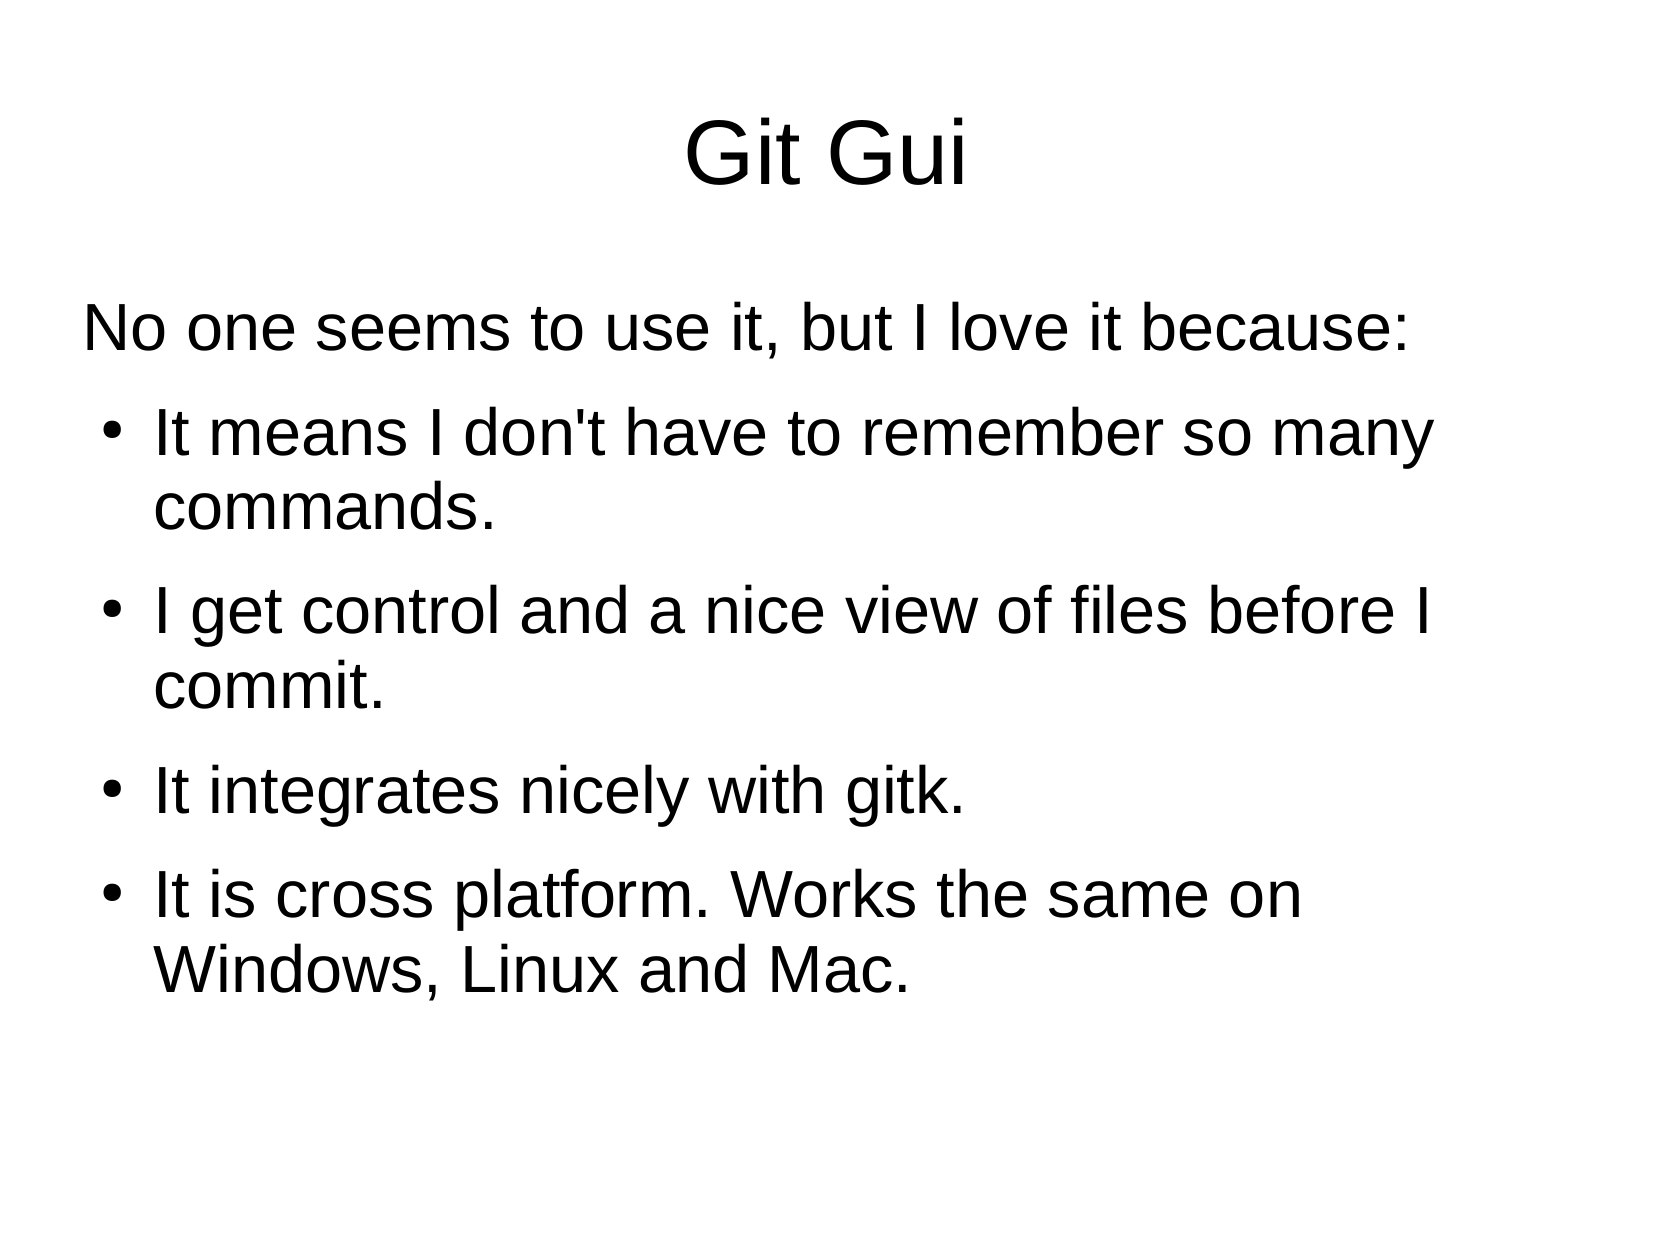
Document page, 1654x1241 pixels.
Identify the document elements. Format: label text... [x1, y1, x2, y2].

list No one seems to use it, but I love it because: It means I don't have to remember so many commands. I get control and a nice view of files before I commit. It integrates nicely with gitk. It is cross platform. Works the same on Windows, Linux and Mac. [82, 290, 1571, 1010]
title Git Gui [82, 49, 1571, 257]
